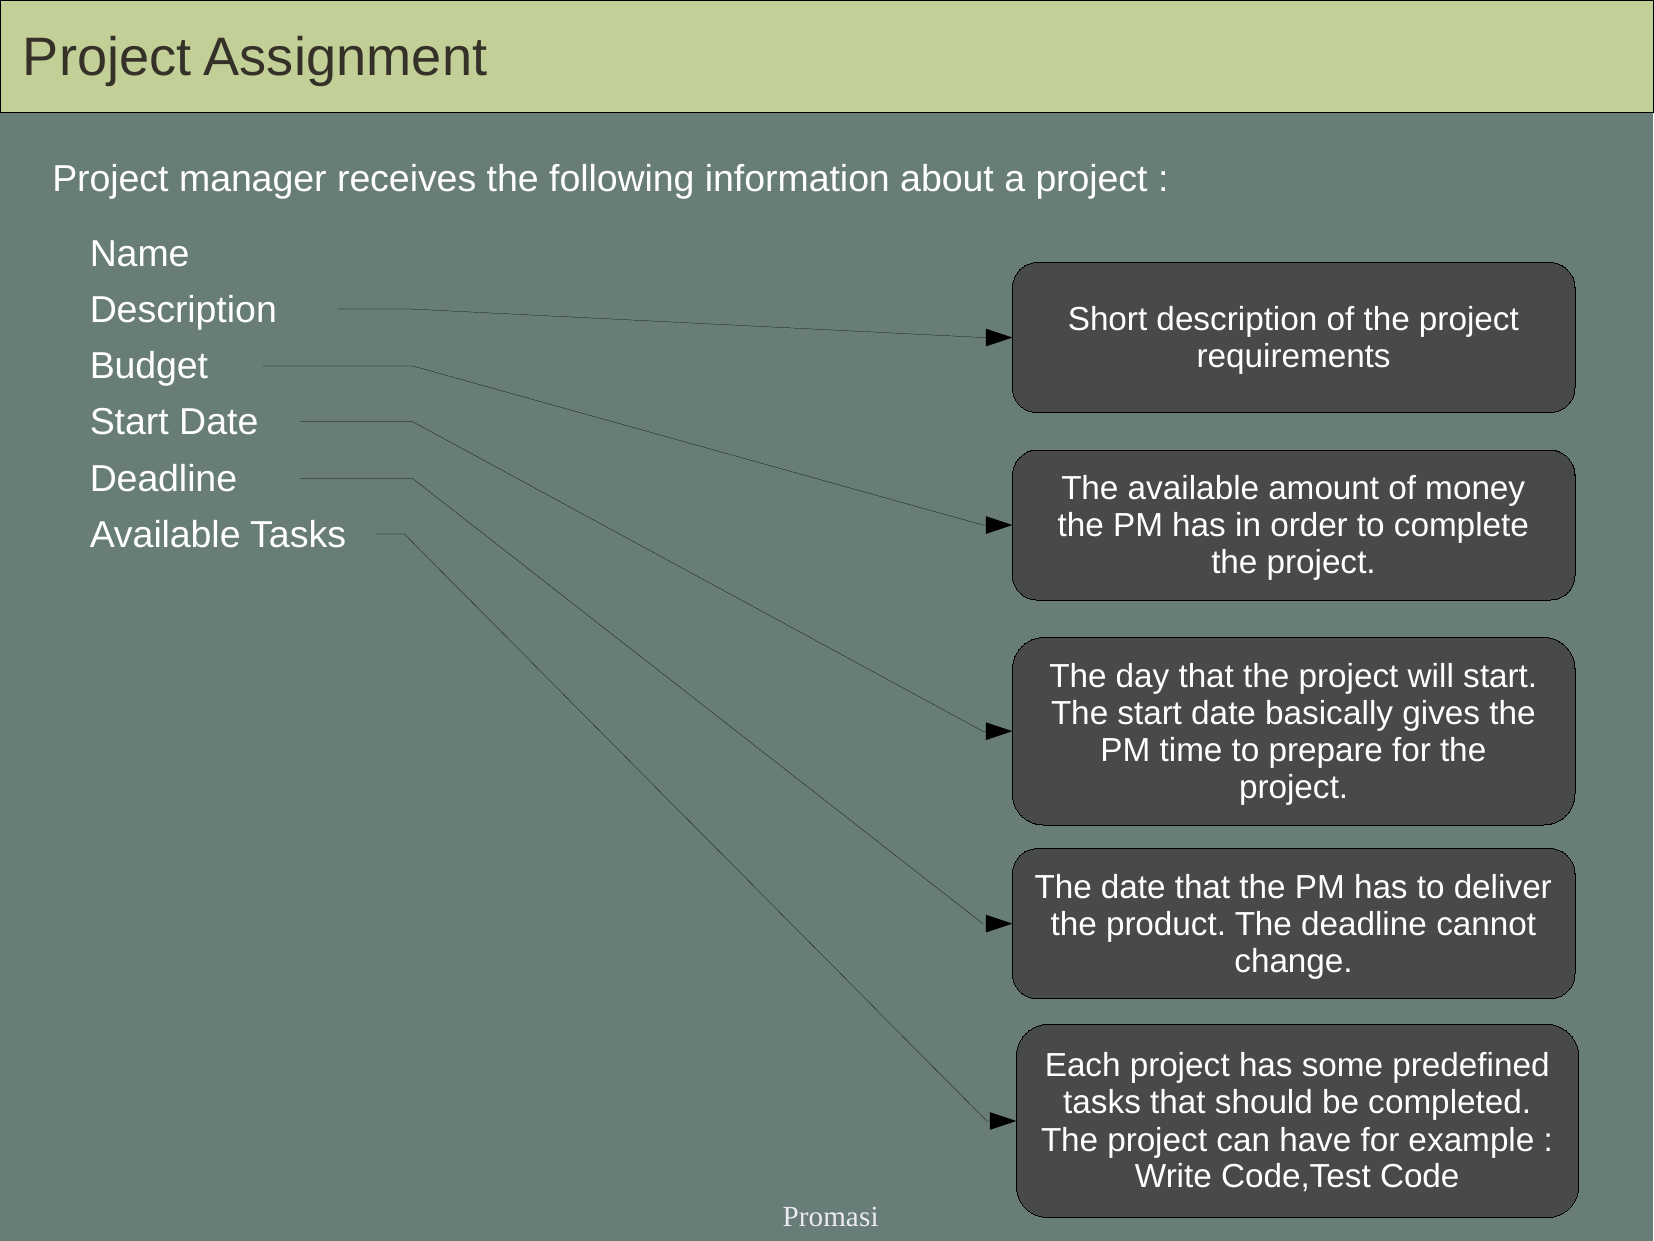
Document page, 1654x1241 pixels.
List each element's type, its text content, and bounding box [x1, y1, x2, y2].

text_box Short description of the project requirements [1012, 262, 1576, 413]
text_box Available Tasks [75, 505, 376, 563]
text_box Start Date [75, 393, 301, 450]
text_box The day that the project will start. The start date basically gives the PM time to prepare for the project. [1012, 637, 1576, 826]
text_box The available amount of money the PM has in order to complete the project. [1012, 450, 1576, 601]
text_box Description [75, 280, 338, 338]
text_box Deadline [75, 450, 301, 505]
title Project Assignment [8, 19, 863, 95]
text_box Budget [75, 337, 263, 393]
text_box The date that the PM has to deliver the product. The deadline cannot change. [1012, 848, 1576, 999]
text_box Each project has some predefined tasks that should be completed. The project can have for example : Write Code,Test Code [1016, 1024, 1579, 1218]
text_box Name [75, 226, 226, 280]
text_box Project manager receives the following information about a project : [37, 150, 1238, 226]
